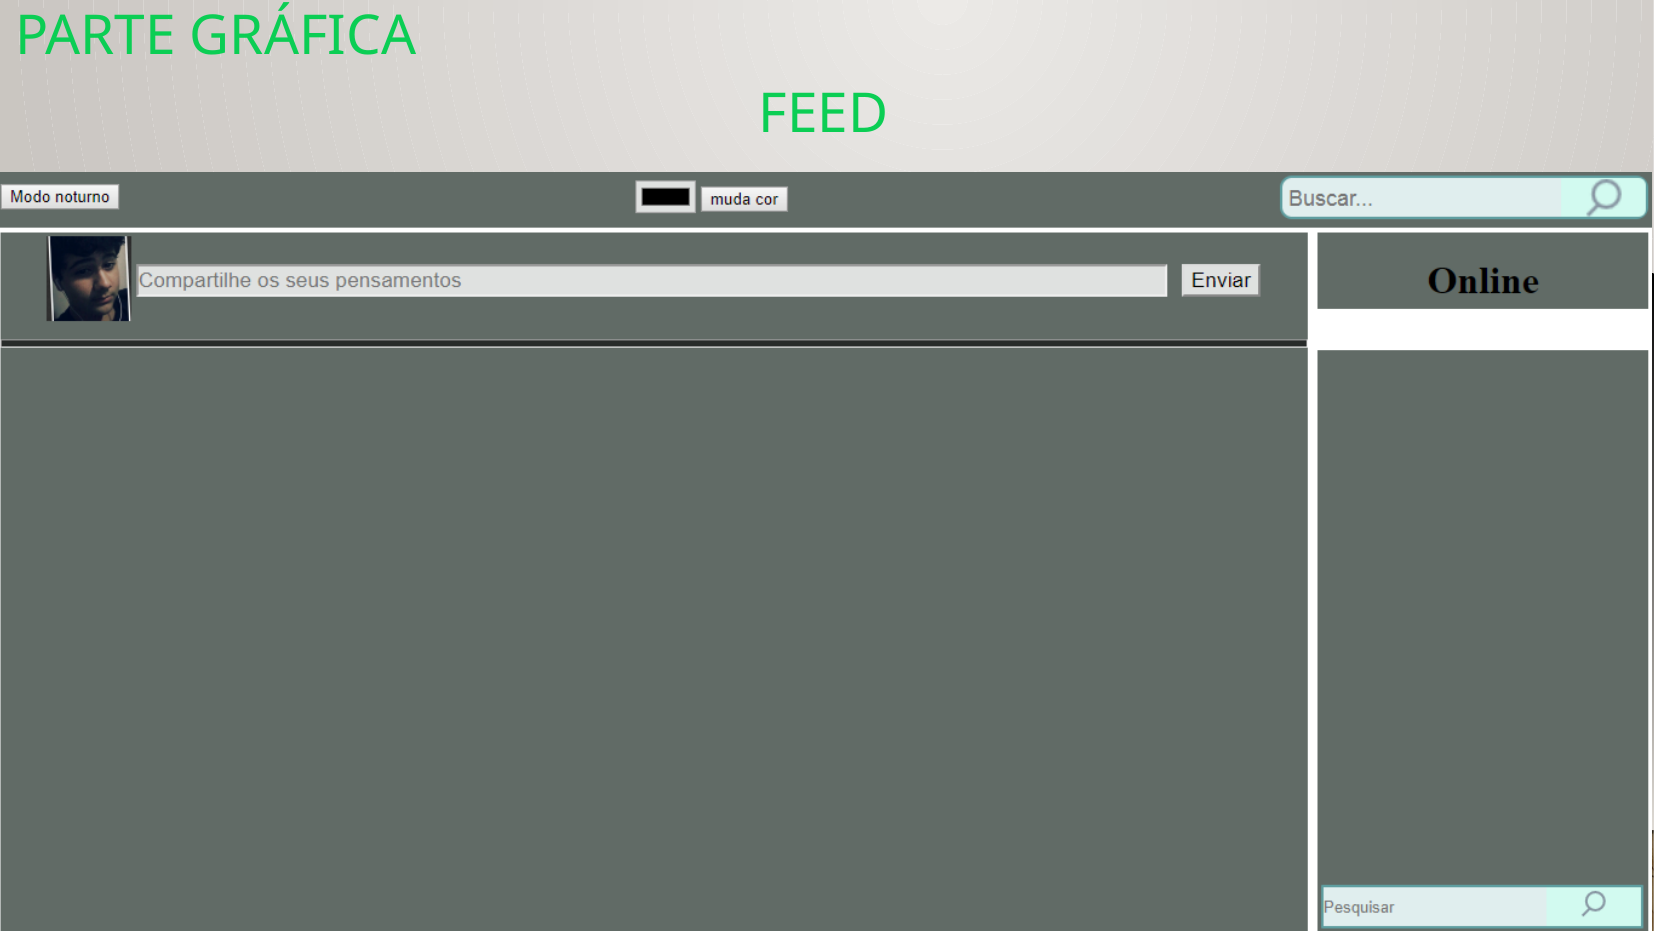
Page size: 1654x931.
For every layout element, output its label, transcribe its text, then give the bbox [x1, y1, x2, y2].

title Parte Gráfica [0, 0, 1489, 156]
picture [0, 172, 1652, 931]
text_box Feed [744, 77, 1235, 172]
